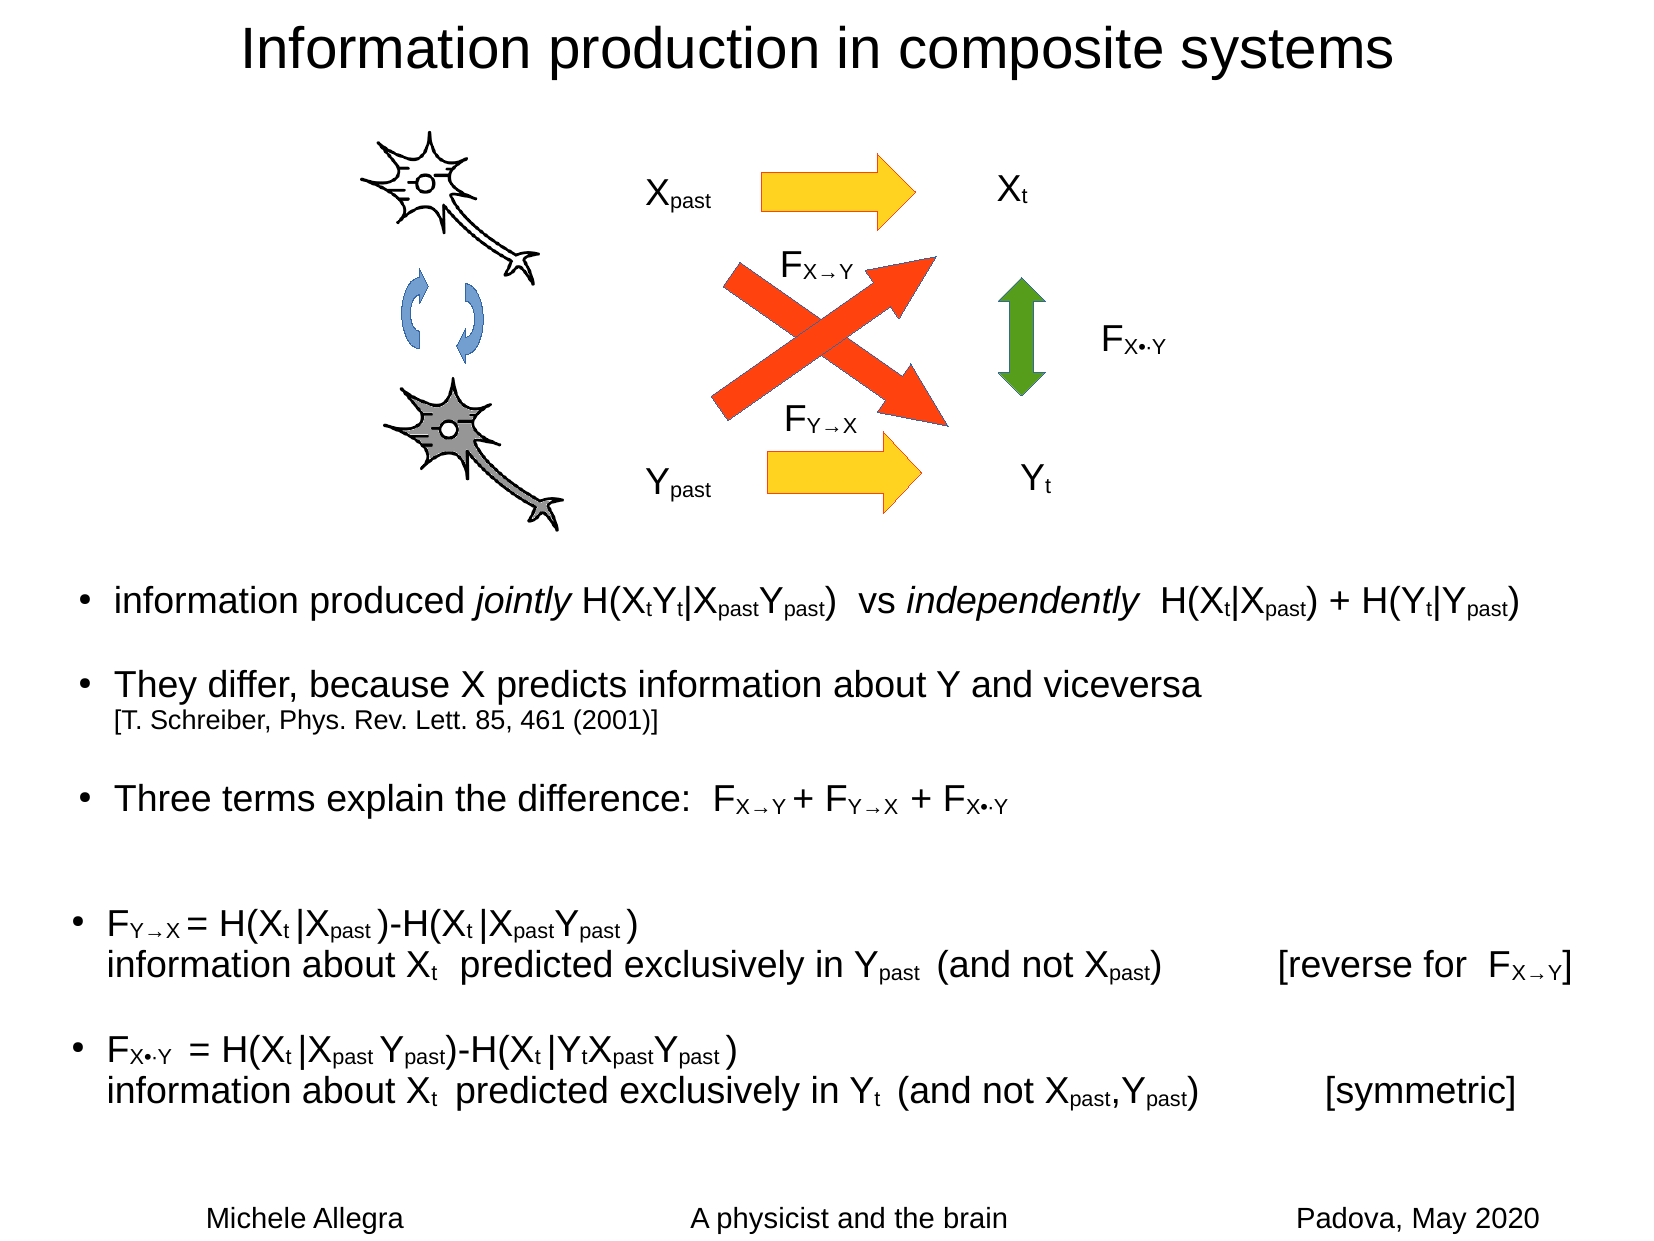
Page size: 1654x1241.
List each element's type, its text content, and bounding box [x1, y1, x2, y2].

text_box FY→X [748, 390, 888, 446]
title Michele Allegra A physicist and the brain Padova, May 2020 [130, 1181, 1619, 1241]
text_box Ypast [609, 454, 745, 509]
text_box Xpast [609, 165, 733, 220]
picture [383, 364, 564, 544]
text_box Yt [984, 447, 1089, 508]
text_box FX→Y [744, 237, 884, 292]
text_box [456, 283, 484, 364]
text_box [998, 277, 1046, 396]
title Information production in composite systems [10, 0, 1627, 114]
text_box [401, 268, 429, 349]
picture [360, 118, 540, 298]
text_box FX•∙Y [1065, 269, 1197, 366]
text_box information produced jointly H(XtYt|XpastYpast) vs independently H(Xt|Xpast) + H(Yt|Ypast) They differ, because X predicts information about Y and viceversa [T. Schreiber, Phys. Rev. Lett. 85, 461 (2001)] Three terms explain the difference: FX→Y + FY→X + FX•∙Y [63, 572, 1600, 852]
text_box [711, 256, 949, 427]
text_box [761, 153, 916, 231]
text_box [767, 436, 922, 514]
text_box FY→X = H(Xt |Xpast )-H(Xt |XpastYpast ) information about Xt predicted exclusively in Ypast (and not Xpast) [reverse for FX→Y] FX•∙Y = H(Xt |Xpast Ypast)-H(Xt |YtXpastYpast ) information about Xt predicted exclusively in Yt (and not Xpast,Ypast) [symmetric] [71, 835, 1613, 1221]
text_box Xt [961, 157, 1065, 219]
